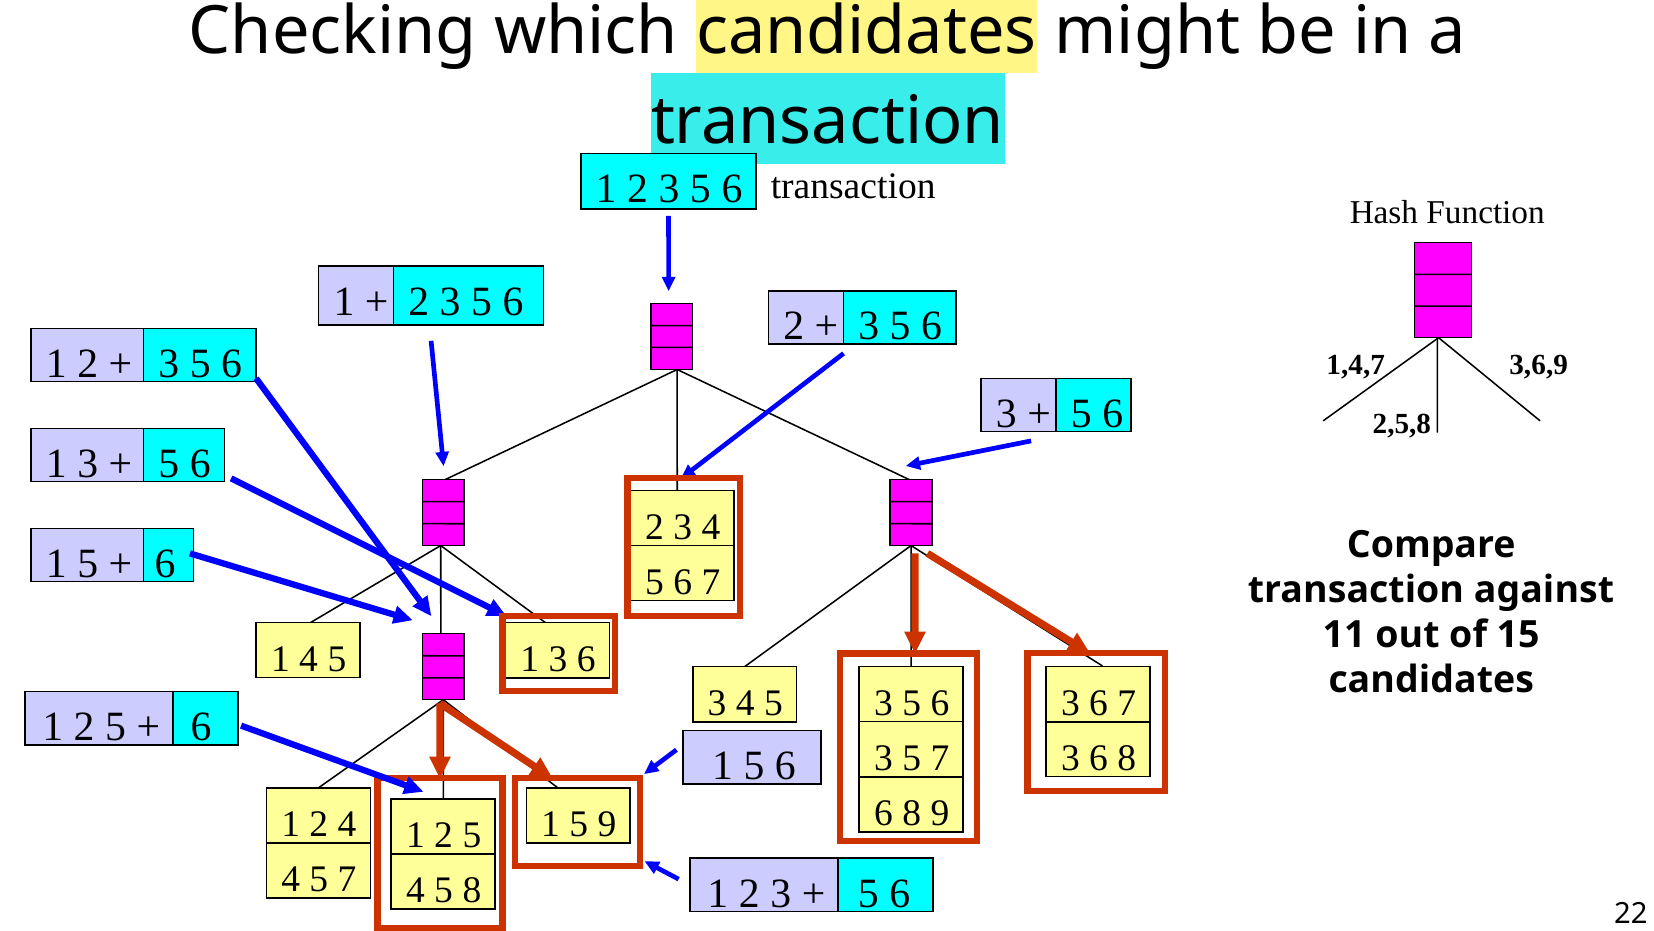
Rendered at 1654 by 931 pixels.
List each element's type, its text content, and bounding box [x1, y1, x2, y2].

text_box [1414, 276, 1472, 305]
text_box 1 3 6 [506, 626, 611, 687]
text_box 3,6,9 [1494, 337, 1584, 388]
text_box 1 2 5 [391, 802, 497, 857]
text_box 1,4,7 [1372, 367, 1401, 388]
text_box [812, 730, 822, 785]
text_box 3 6 7 [1046, 670, 1152, 725]
text_box [266, 787, 371, 791]
text_box 3 + [981, 378, 1066, 444]
text_box [1046, 666, 1151, 670]
text_box [526, 787, 631, 791]
text_box 3 5 7 [859, 725, 965, 780]
text_box [890, 479, 932, 500]
text_box [1414, 307, 1472, 338]
text_box 6 8 9 [859, 780, 965, 838]
text_box 3 5 6 [859, 670, 965, 725]
text_box [858, 666, 963, 832]
text_box 6 [175, 691, 227, 757]
text_box 2,5,8 [1357, 397, 1447, 448]
text_box 6 [148, 528, 191, 594]
text_box [422, 657, 464, 677]
text_box 3 6 8 [1046, 725, 1152, 786]
text_box [890, 525, 932, 546]
text_box [926, 858, 933, 912]
text_box 1 + [318, 265, 393, 331]
text_box 2 3 4 [631, 494, 736, 549]
text_box [631, 545, 735, 549]
text_box [631, 490, 735, 494]
text_box 1 4 5 [256, 626, 362, 687]
title Checking which candidates might be in a transaction [8, 16, 1648, 129]
text_box 1 5 6 [697, 730, 812, 796]
text_box 1 2 3 + [692, 858, 841, 923]
text_box 5 6 [148, 428, 226, 494]
text_box 5 6 [843, 858, 926, 923]
text_box 3 5 6 [854, 290, 958, 356]
text_box Compare transaction against 11 out of 15 candidates [1229, 512, 1634, 708]
text_box [422, 525, 464, 546]
text_box 1 2 5 + [27, 691, 175, 757]
text_box [506, 622, 610, 626]
text_box 1 5 + [31, 528, 148, 594]
text_box [651, 327, 693, 346]
text_box 1 5 9 [526, 791, 632, 852]
text_box 5 6 7 [631, 549, 736, 610]
text_box [256, 622, 360, 626]
text_box 1,4,7 [1311, 337, 1401, 388]
text_box 4 5 8 [391, 857, 497, 918]
text_box 1 2 4 [266, 791, 372, 847]
text_box [890, 503, 932, 522]
text_box [1414, 242, 1472, 273]
text_box [539, 265, 544, 325]
text_box 2 + [768, 290, 854, 356]
text_box 3 5 6 [148, 328, 258, 394]
text_box [391, 798, 496, 802]
text_box [1046, 721, 1151, 725]
text_box transaction [756, 153, 951, 214]
text_box [266, 842, 371, 847]
text_box [651, 349, 693, 370]
text_box [692, 666, 797, 670]
text_box 2 3 5 6 [393, 265, 539, 331]
text_box 1 3 + [31, 428, 148, 494]
text_box [422, 503, 464, 522]
text_box [422, 679, 464, 700]
text_box [391, 853, 496, 857]
text_box 4 5 7 [266, 847, 372, 907]
text_box [682, 730, 697, 785]
text_box 1 2 + [31, 328, 148, 394]
text_box [422, 479, 464, 500]
text_box [651, 303, 693, 324]
text_box [227, 691, 238, 745]
text_box Hash Function [1334, 183, 1561, 238]
text_box [422, 633, 464, 655]
text_box 3 4 5 [692, 670, 798, 730]
text_box 1 2 3 5 6 [580, 153, 758, 219]
text_box 5 6 [1066, 378, 1139, 444]
